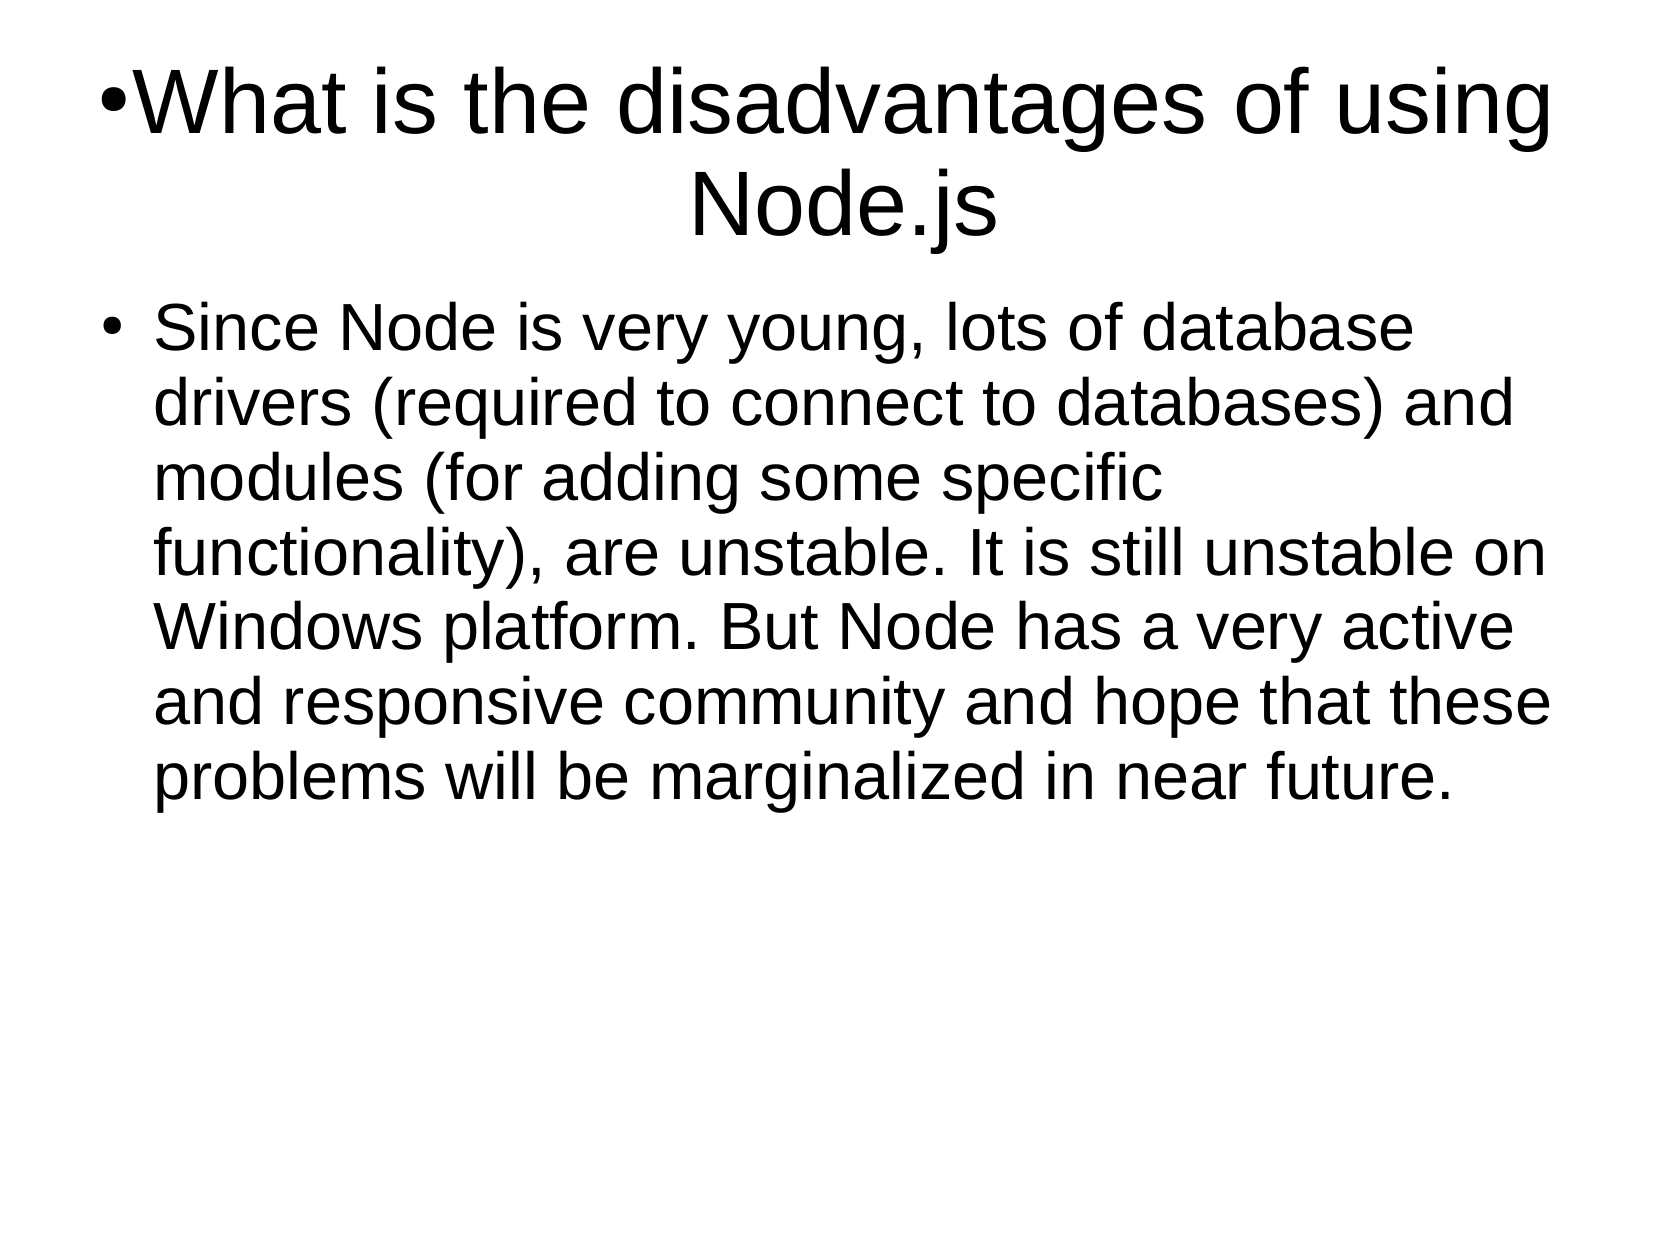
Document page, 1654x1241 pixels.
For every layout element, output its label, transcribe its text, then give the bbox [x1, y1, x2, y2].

list Since Node is very young, lots of database drivers (required to connect to databases) and modules (for adding some specific functionality), are unstable. It is still unstable on Windows platform. But Node has a very active and responsive community and hope that these problems will be marginalized in near future. [82, 290, 1571, 1010]
title What is the disadvantages of using Node.js [82, 49, 1571, 257]
